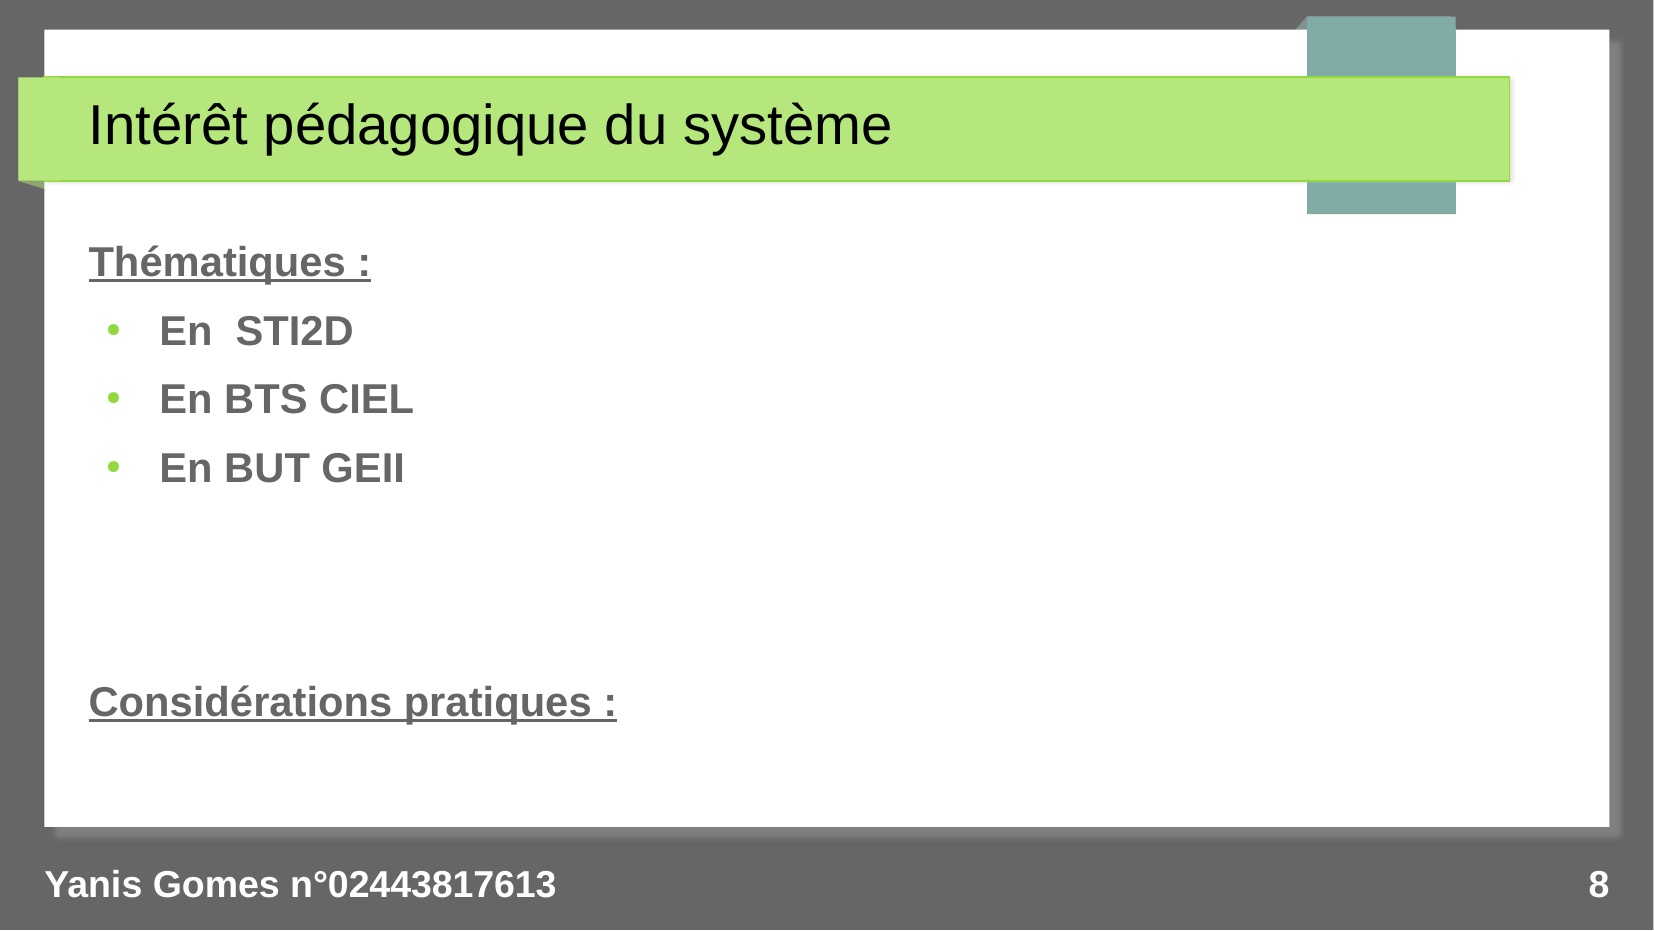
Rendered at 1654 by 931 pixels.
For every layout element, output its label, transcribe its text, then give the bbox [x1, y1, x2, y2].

text_box <numéro> [974, 856, 1625, 916]
list Thématiques : En STI2D En BTS CIEL En BUT GEII [88, 239, 809, 521]
list Considérations pratiques : [88, 679, 810, 798]
text_box Yanis Gomes n°02443817613 [29, 856, 680, 916]
title Intérêt pédagogique du système [88, 73, 1506, 178]
